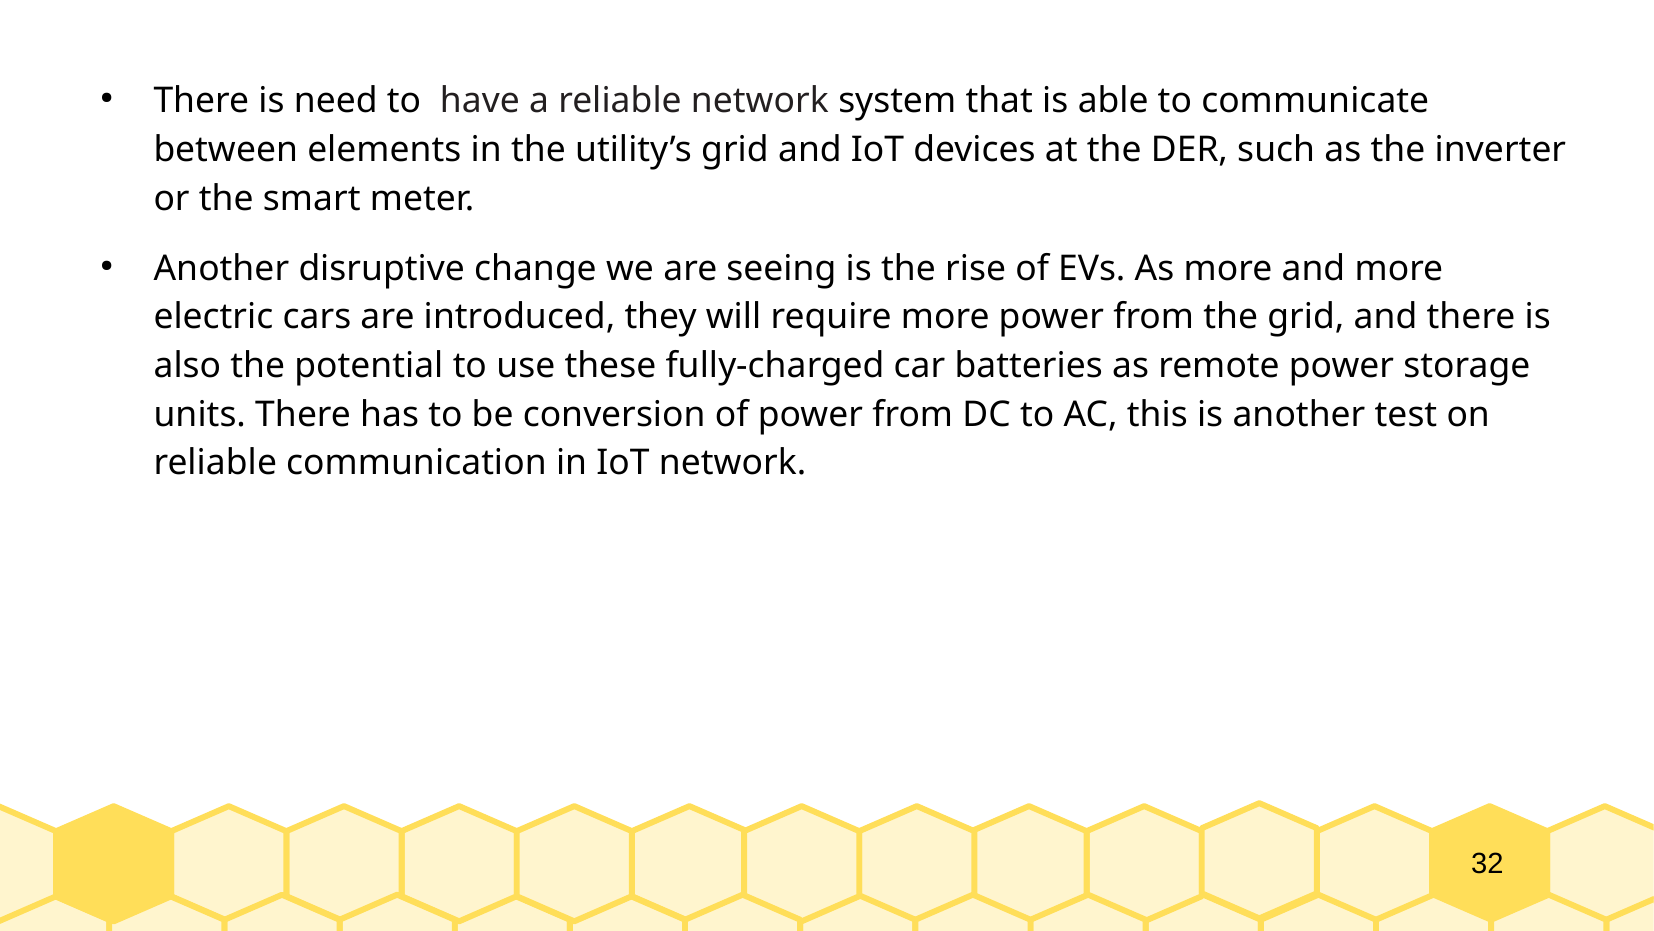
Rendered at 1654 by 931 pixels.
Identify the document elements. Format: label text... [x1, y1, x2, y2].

list There is need to have a reliable network system that is able to communicate between elements in the utility’s grid and IoT devices at the DER, such as the inverter or the smart meter. Another disruptive change we are seeing is the rise of EVs. As more and more electric cars are introduced, they will require more power from the grid, and there is also the potential to use these fully-charged car batteries as remote power storage units. There has to be conversion of power from DC to AC, this is another test on reliable communication in IoT network. [82, 75, 1571, 826]
